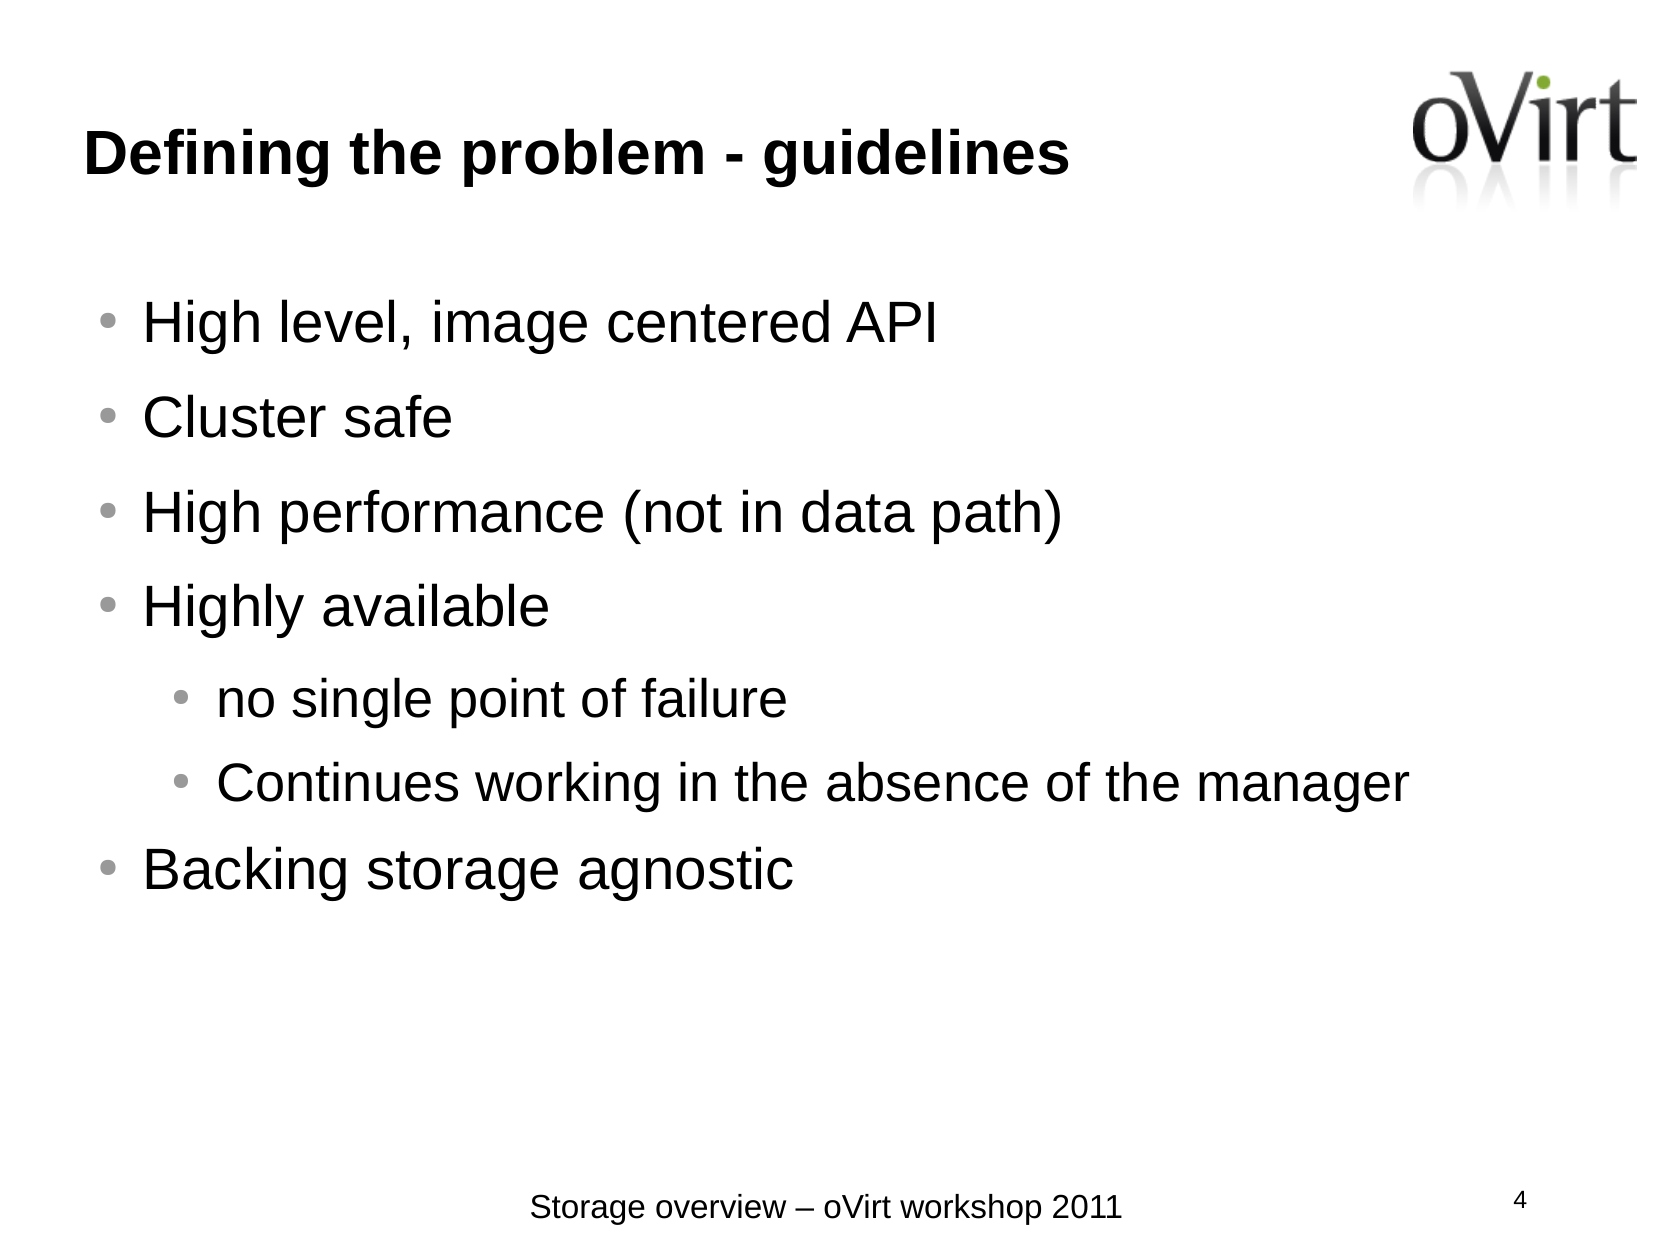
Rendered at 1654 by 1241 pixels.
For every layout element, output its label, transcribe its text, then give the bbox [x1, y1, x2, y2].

list High level, image centered API Cluster safe High performance (not in data path) Highly available no single point of failure Continues working in the absence of the manager Backing storage agnostic [82, 290, 1571, 1094]
picture [1571, 63, 1637, 212]
title Defining the problem - guidelines [83, 49, 1571, 257]
